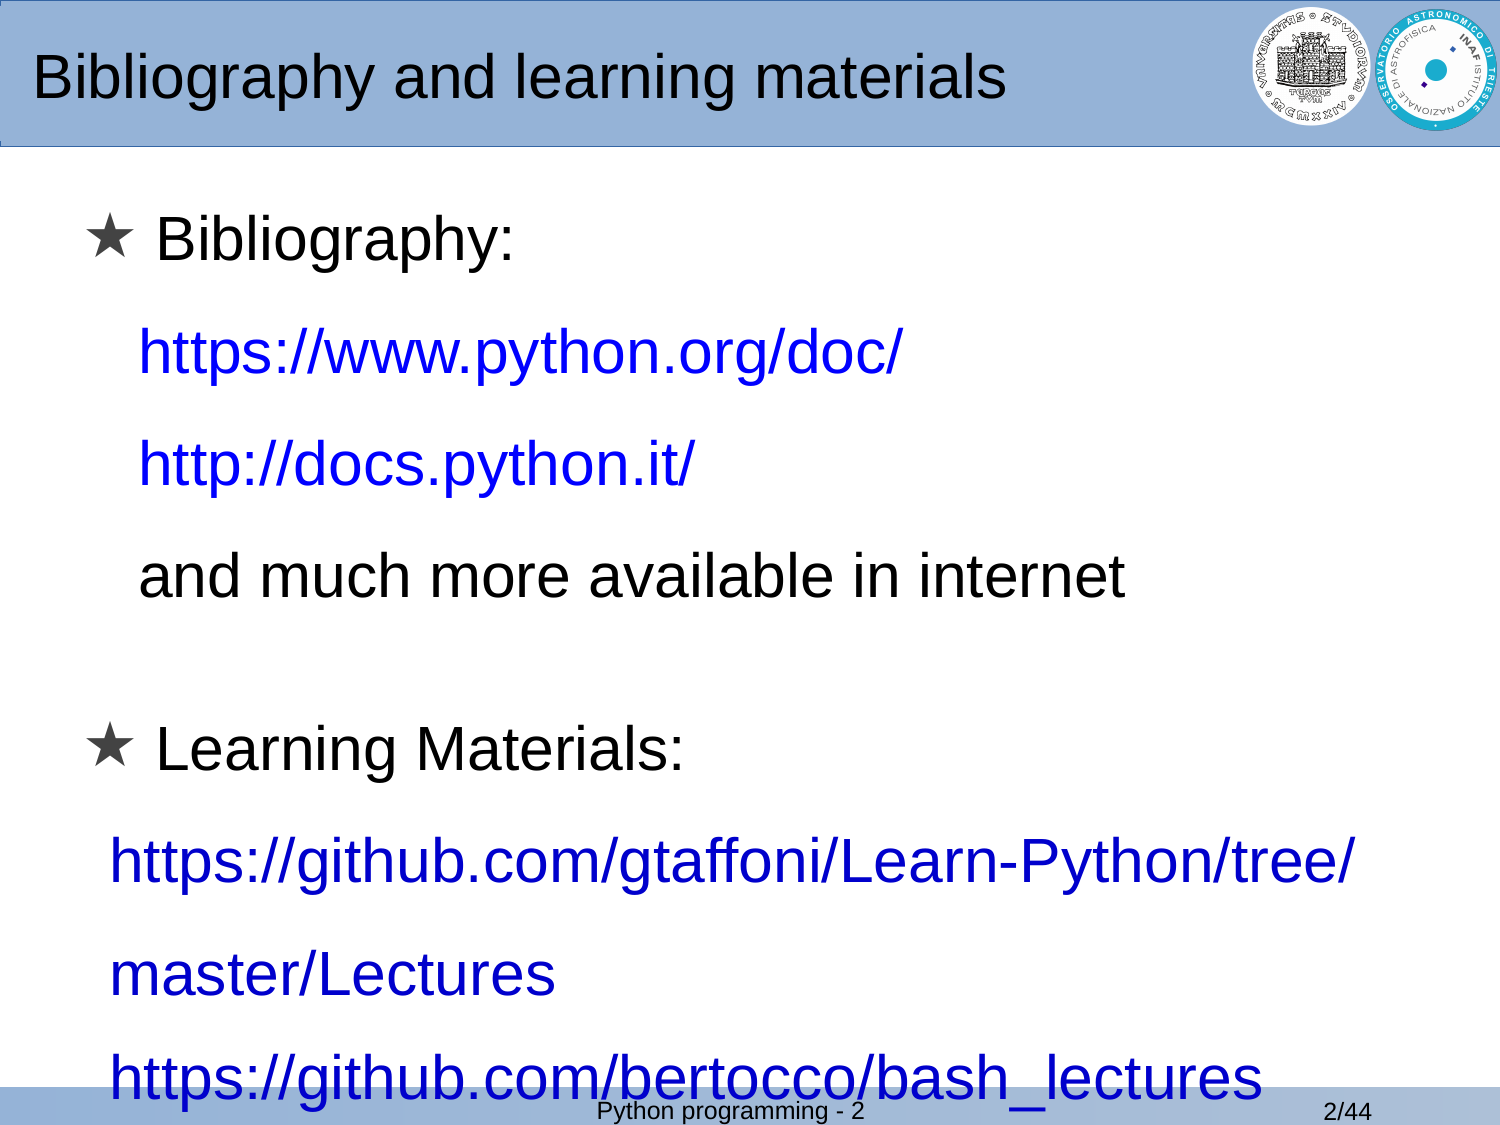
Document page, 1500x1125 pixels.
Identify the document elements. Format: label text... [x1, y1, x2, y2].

list Bibliography: https://www.python.org/doc/ http://docs.python.it/ and much more available in internet Learning Materials: https://github.com/gtaffoni/Learn-Python/tree/master/Lectures https://github.com/bertocco/bash_lectures [23, 153, 1500, 1054]
picture [1253, 0, 1500, 153]
text_box Bibliography and learning materials [0, 5, 1253, 141]
